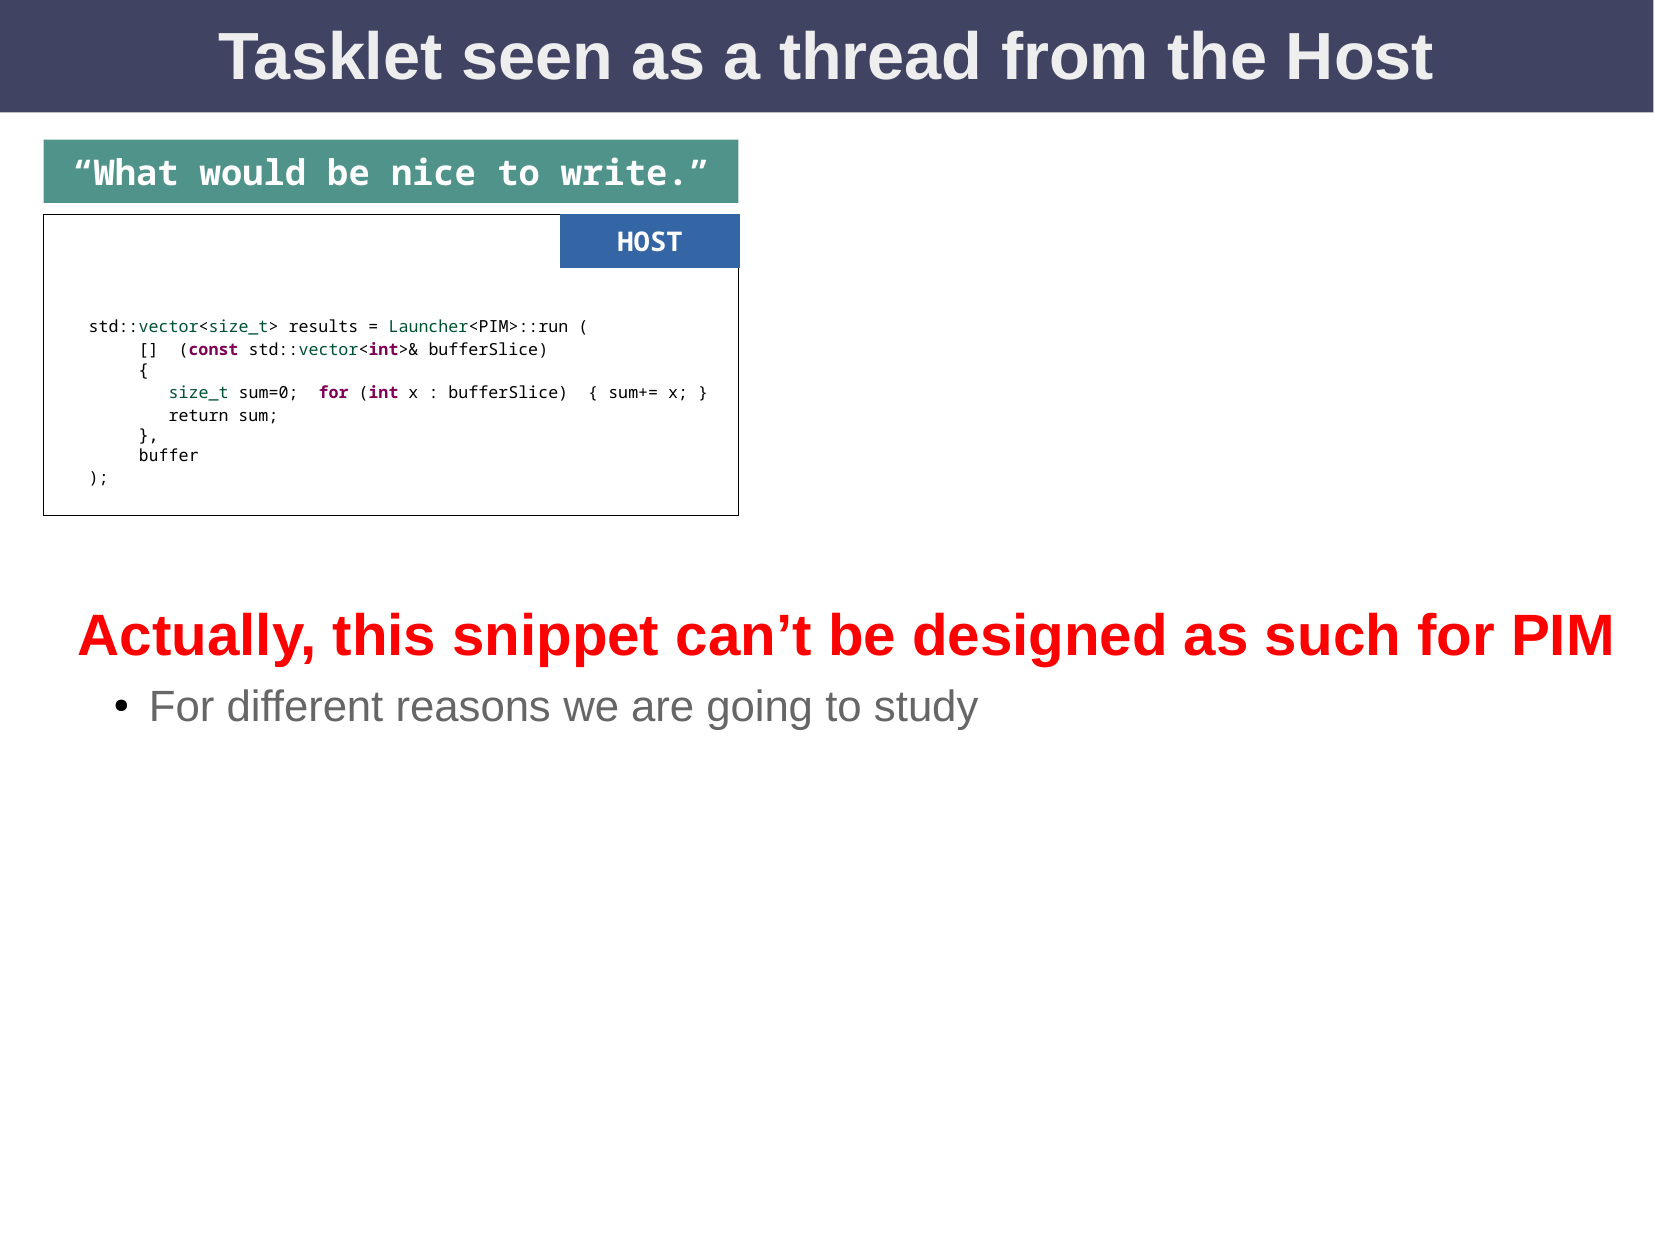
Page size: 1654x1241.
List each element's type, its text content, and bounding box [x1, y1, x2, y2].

text_box “What would be nice to write.” [43, 139, 739, 203]
text_box std::vector<size_t> results = Launcher<PIM>::run ( [] (const std::vector<int>& bufferSlice) { size_t sum=0; for (int x : bufferSlice) { sum+= x; } return sum; }, buffer ); [43, 214, 739, 516]
text_box Tasklet seen as a thread from the Host [0, 0, 1654, 113]
text_box Actually, this snippet can’t be designed as such for PIM For different reasons we are going to study [63, 595, 1639, 1093]
text_box HOST [560, 214, 740, 268]
